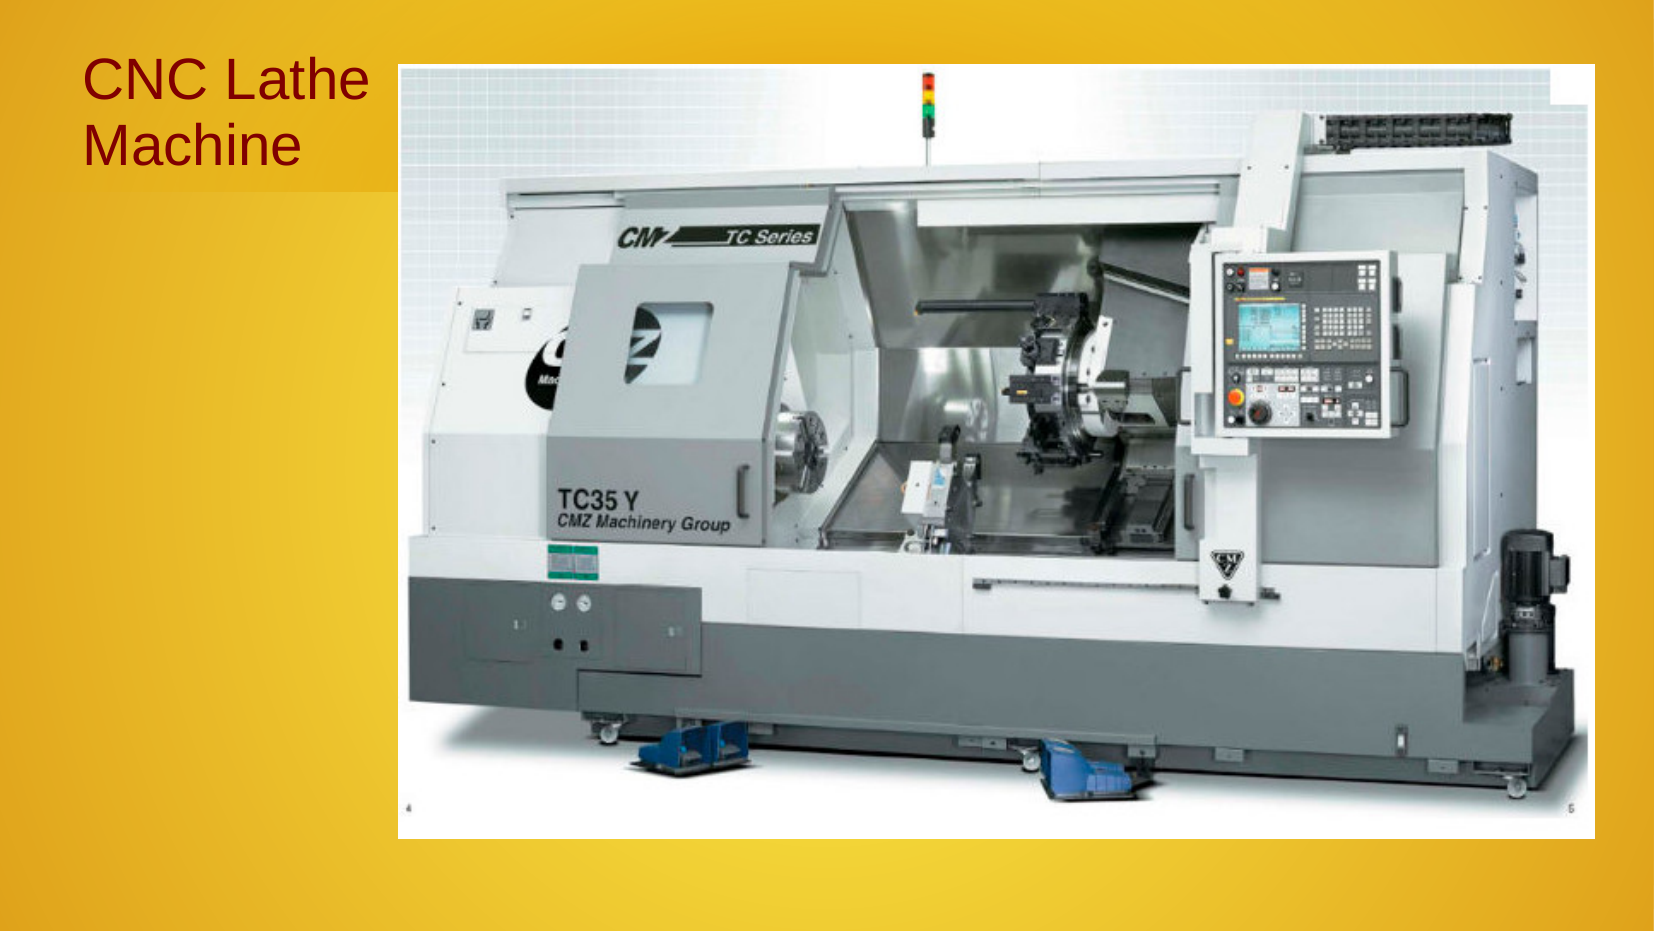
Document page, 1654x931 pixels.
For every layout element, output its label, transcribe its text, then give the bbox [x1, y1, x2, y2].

picture [398, 64, 1595, 839]
title CNC Lathe Machine [82, 35, 1571, 189]
